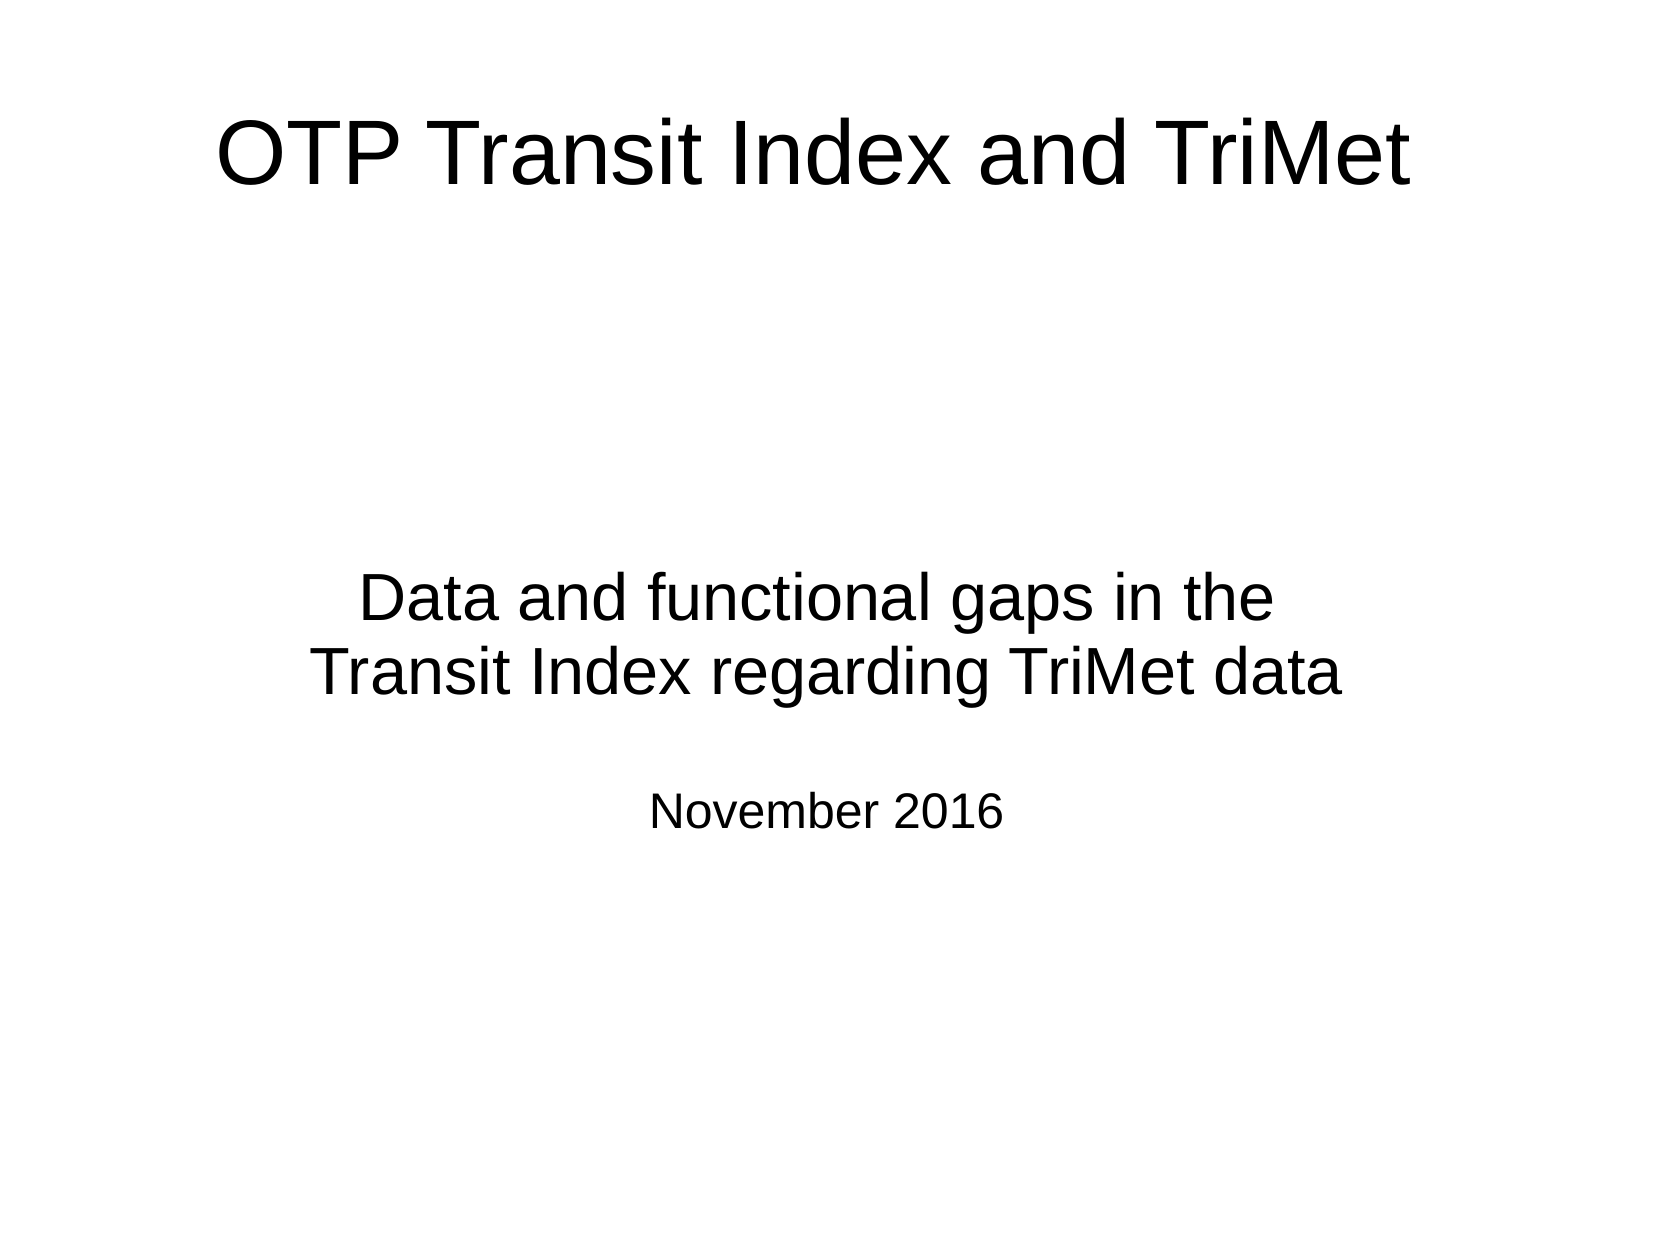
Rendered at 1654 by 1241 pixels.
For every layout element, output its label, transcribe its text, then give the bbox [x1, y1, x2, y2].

subtitle Data and functional gaps in the Transit Index regarding TriMet data November 2016 [82, 290, 1571, 1109]
title OTP Transit Index and TriMet [82, 49, 1571, 257]
